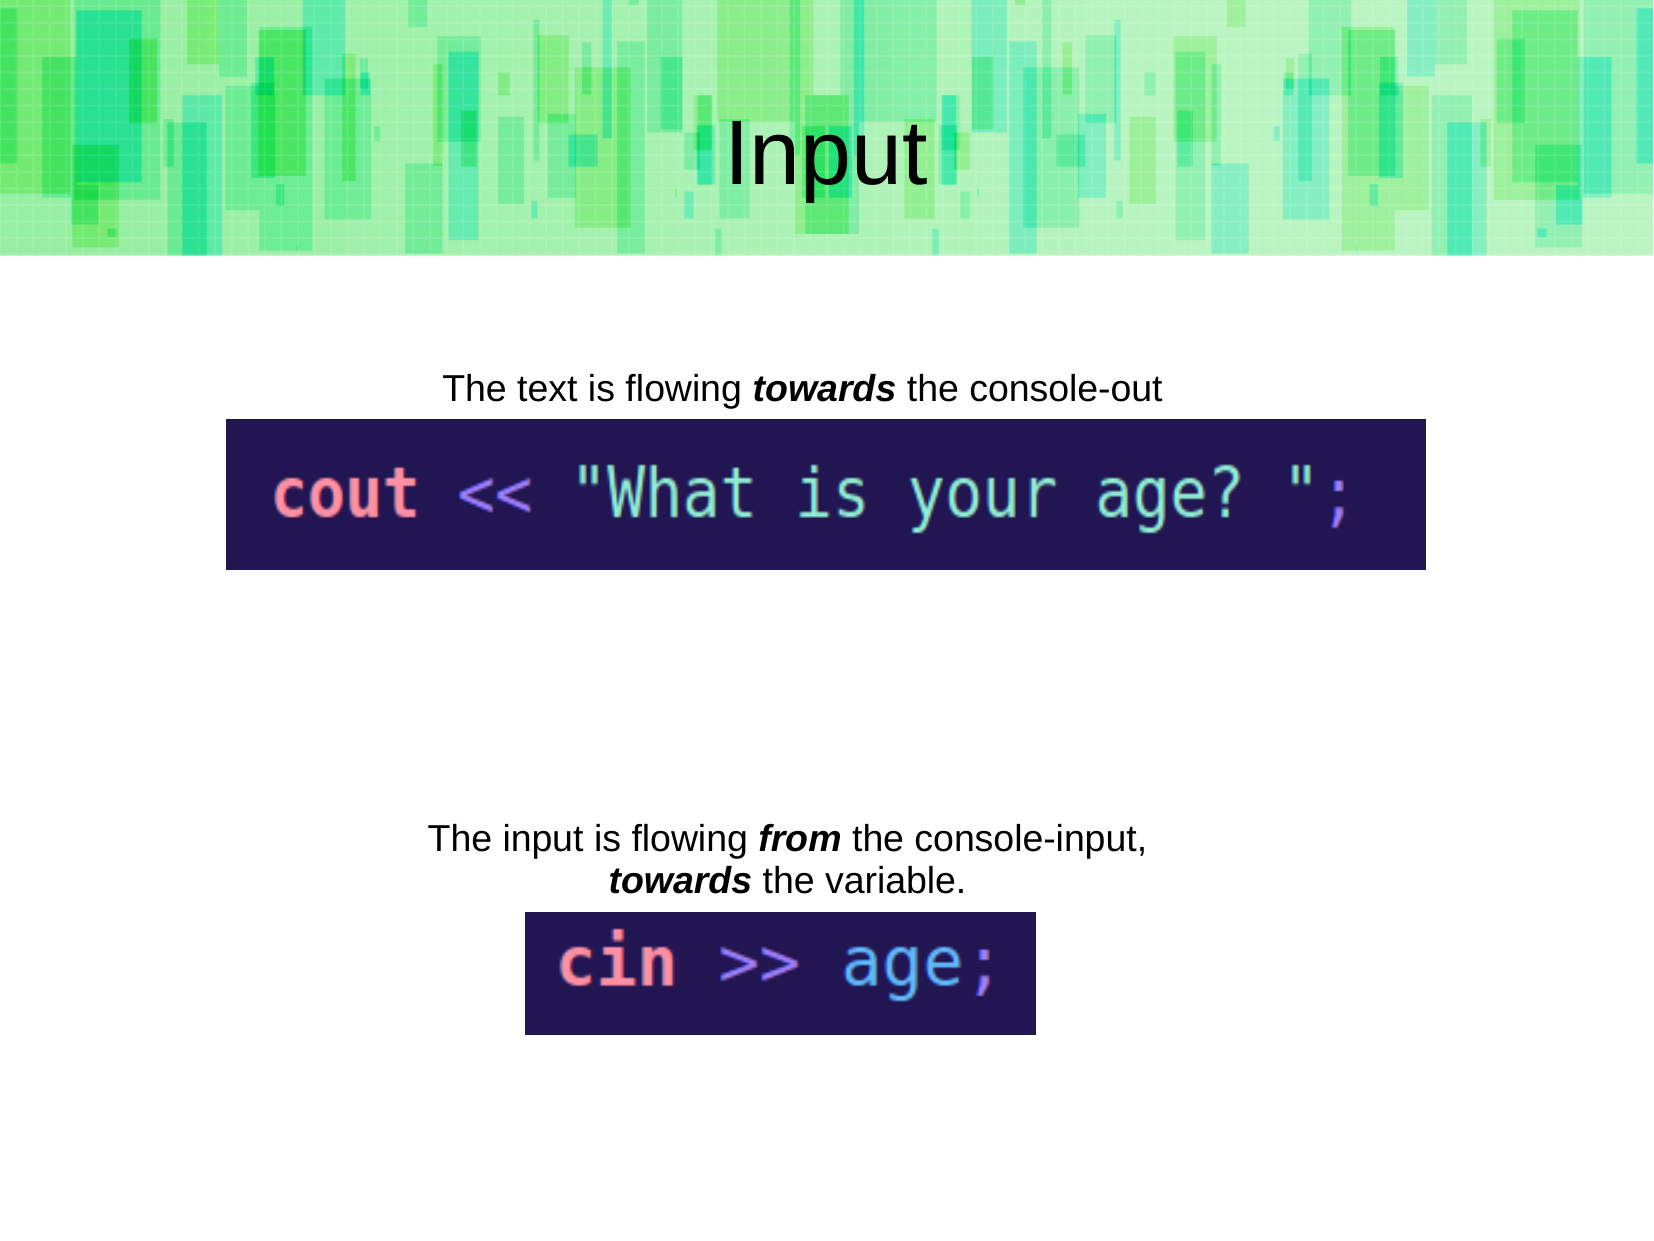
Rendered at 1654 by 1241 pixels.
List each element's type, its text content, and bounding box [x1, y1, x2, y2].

text_box The text is flowing towards the console-out [405, 360, 1201, 417]
picture [0, 0, 1654, 1241]
title Input [82, 49, 1571, 257]
text_box The input is flowing from the console-input, towards the variable. [390, 810, 1186, 909]
